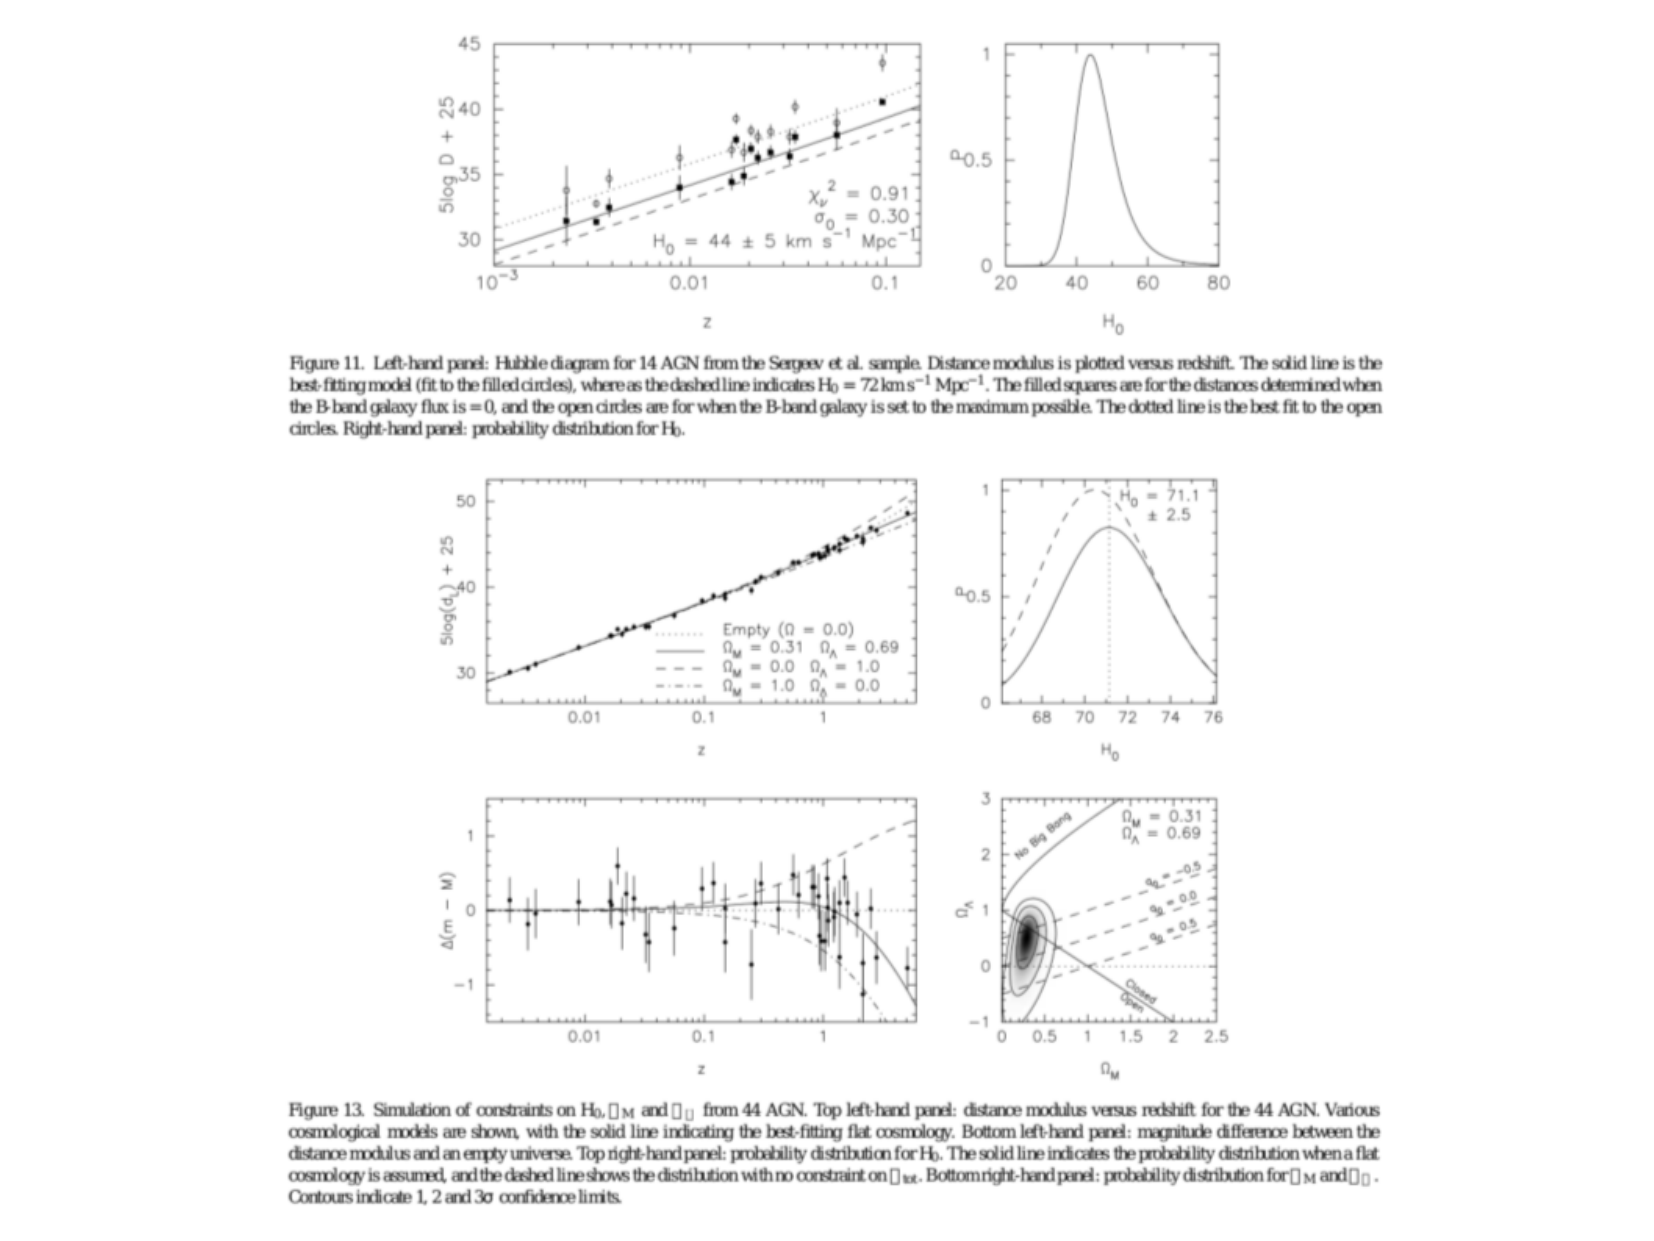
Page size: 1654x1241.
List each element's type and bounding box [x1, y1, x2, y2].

picture [284, 33, 1387, 445]
picture [283, 474, 1388, 1212]
